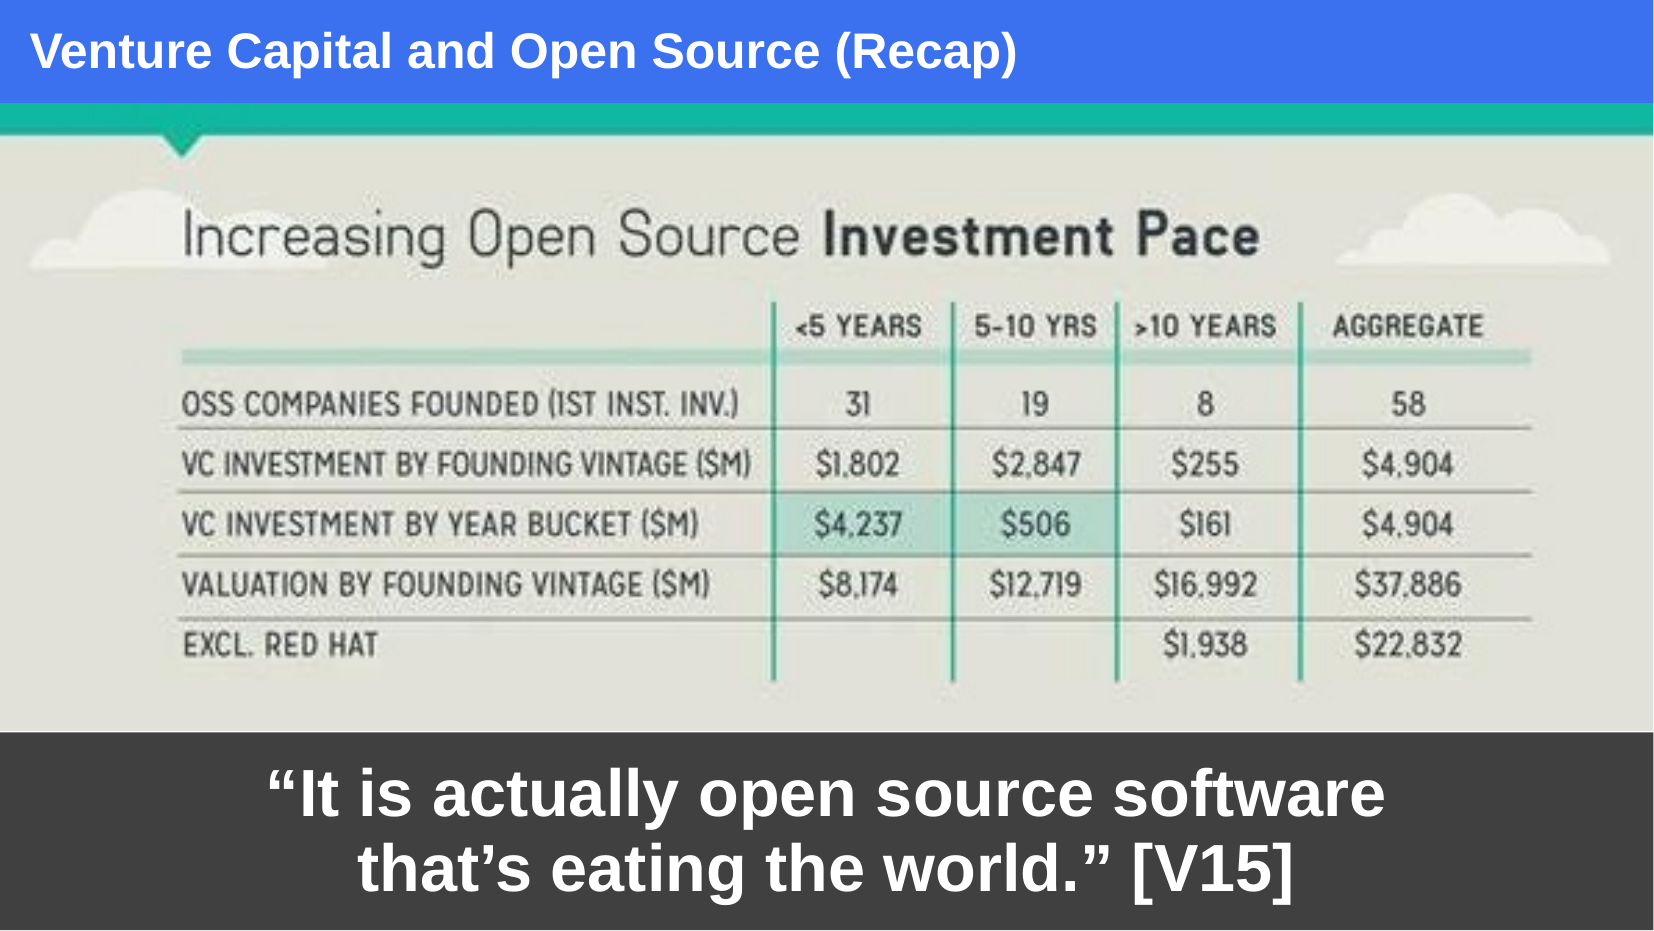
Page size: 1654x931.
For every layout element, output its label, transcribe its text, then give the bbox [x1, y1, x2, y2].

title Venture Capital and Open Source (Recap) [0, 0, 1654, 103]
text_box “It is actually open source software that’s eating the world.” [V15] [0, 732, 1654, 931]
picture [0, 103, 1654, 731]
